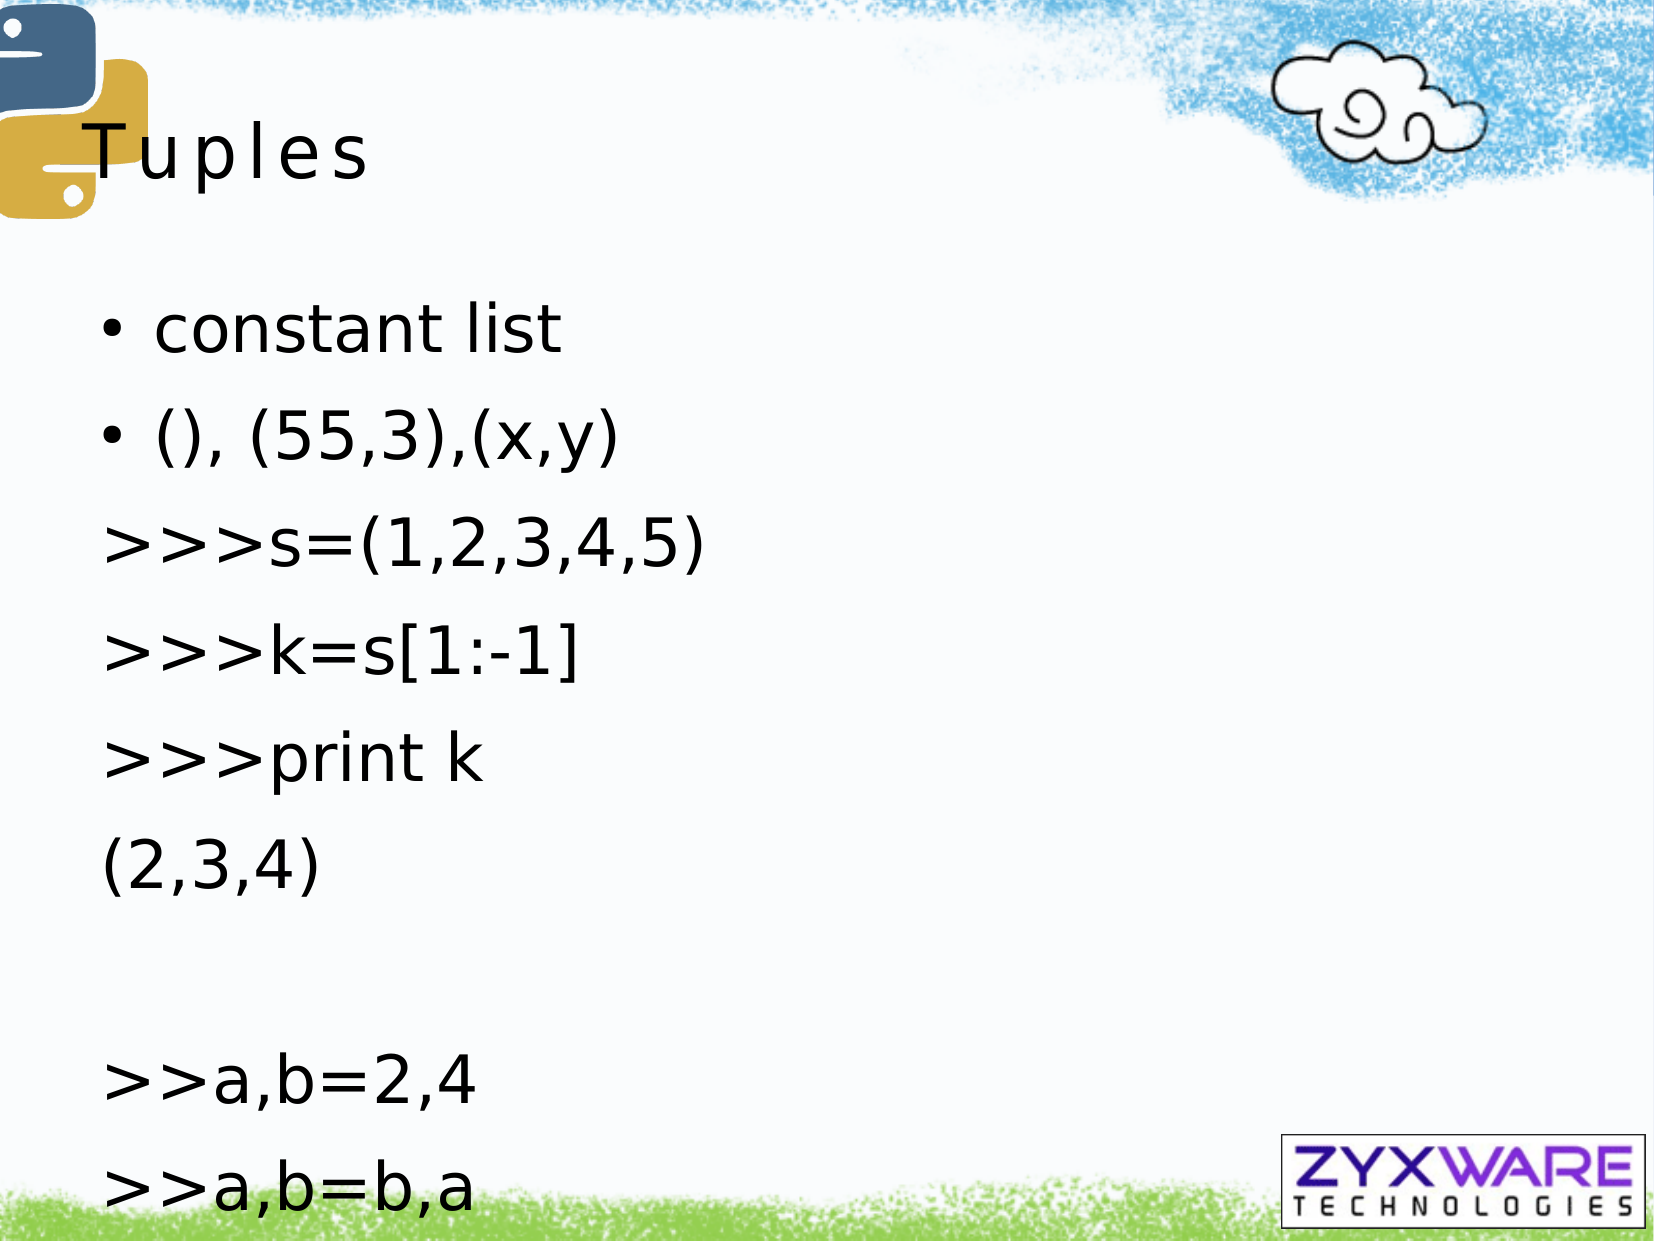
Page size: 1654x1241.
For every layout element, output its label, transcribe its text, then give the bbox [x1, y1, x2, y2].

title Tuples [82, 49, 1571, 257]
picture [0, 0, 1654, 1241]
list constant list (), (55,3),(x,y) >>>s=(1,2,3,4,5) >>>k=s[1:-1] >>>print k (2,3,4) >>a,b=2,4 >>a,b=b,a [82, 290, 1571, 1227]
